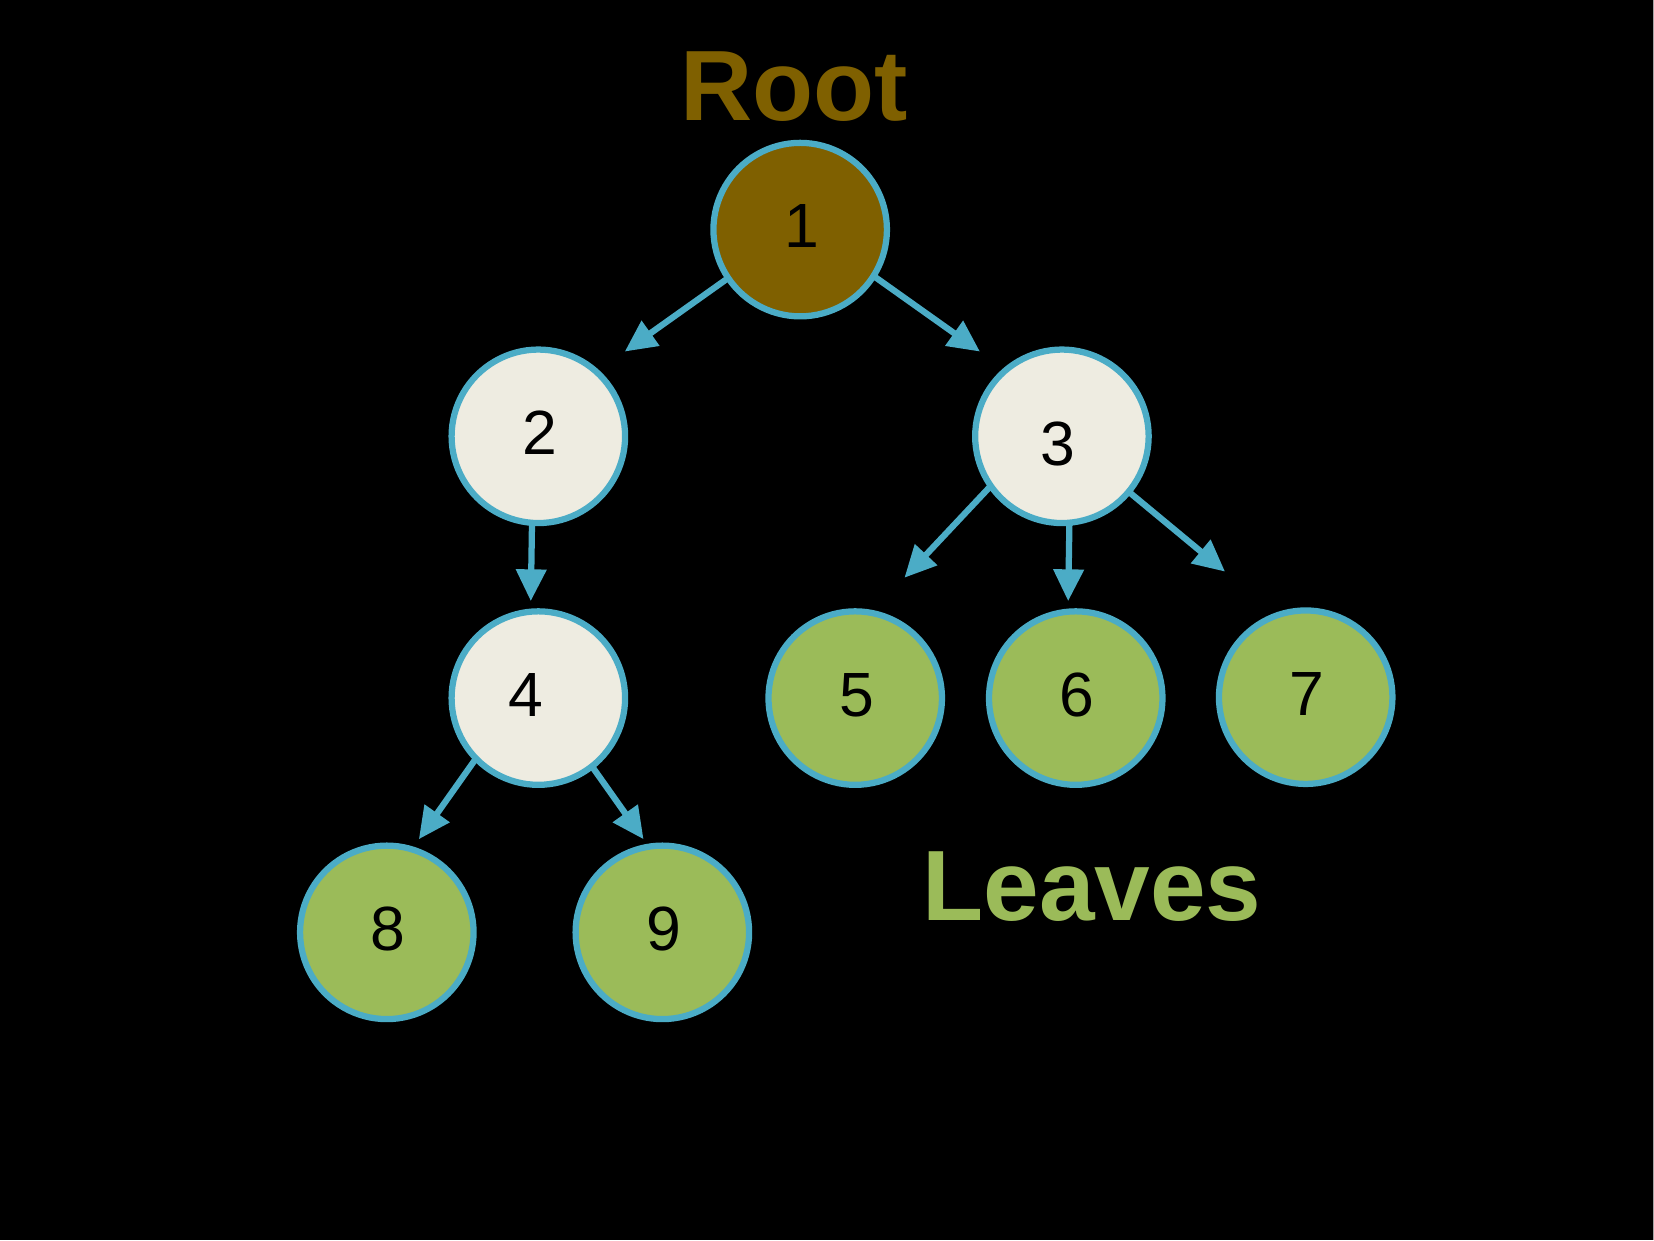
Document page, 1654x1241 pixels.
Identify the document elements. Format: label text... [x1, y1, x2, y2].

text_box [713, 239, 879, 317]
text_box 2 [507, 377, 671, 503]
text_box 7 [1274, 638, 1449, 722]
text_box Root [112, 0, 1475, 239]
text_box [451, 611, 626, 785]
text_box 3 [1025, 387, 1200, 513]
text_box [451, 349, 602, 524]
text_box 1 [769, 239, 904, 267]
text_box Leaves [604, 722, 1580, 1039]
text_box 6 [1044, 638, 1150, 722]
text_box [768, 611, 918, 722]
text_box [575, 868, 604, 997]
text_box [1150, 653, 1163, 722]
text_box [988, 611, 1139, 722]
text_box 4 [493, 638, 599, 765]
text_box 5 [824, 638, 959, 722]
text_box [300, 845, 450, 1020]
text_box [1218, 610, 1370, 722]
text_box 8 [355, 873, 490, 999]
text_box [975, 349, 1134, 524]
